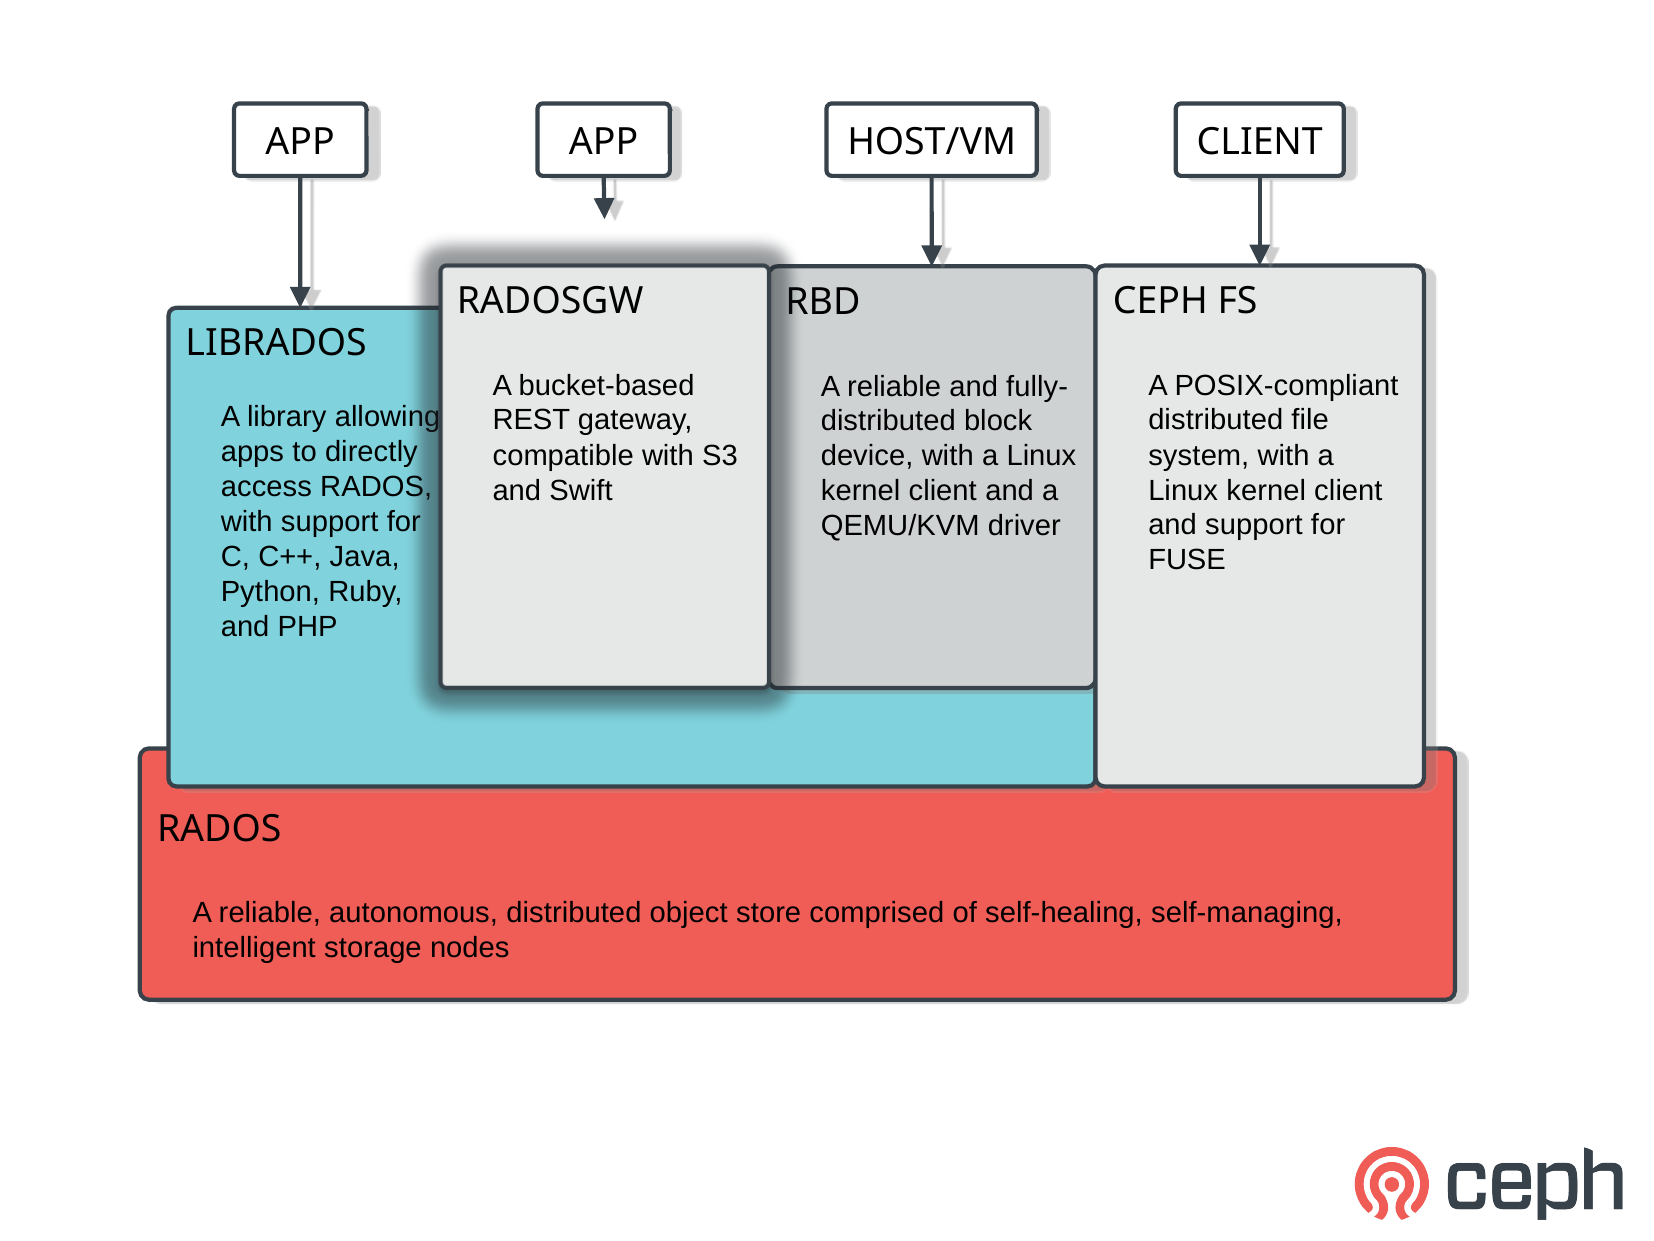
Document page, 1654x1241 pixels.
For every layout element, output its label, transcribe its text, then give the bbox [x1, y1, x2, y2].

text_box CEPH FS A POSIX-compliant distributed file system, with a Linux kernel client and support for FUSE [1095, 265, 1424, 787]
text_box RADOS A reliable, autonomous, distributed object store comprised of self-healing, self-managing, intelligent storage nodes [139, 748, 1455, 1000]
text_box LIBRADOS A library allowing apps to directly access RADOS, with support for C, C++, Java, Python, Ruby, and PHP [168, 307, 1096, 787]
text_box CLIENT [1175, 103, 1344, 176]
picture [1308, 1100, 1654, 1241]
text_box APP [234, 103, 367, 176]
text_box RBD A reliable and fully-distributed block device, with a Linux kernel client and a QEMU/KVM driver [820, 266, 1095, 688]
picture [390, 218, 820, 742]
text_box HOST/VM [826, 103, 1037, 176]
text_box RADOSGW A bucket-based REST gateway, compatible with S3 and Swift [442, 268, 767, 687]
text_box APP [537, 103, 670, 176]
